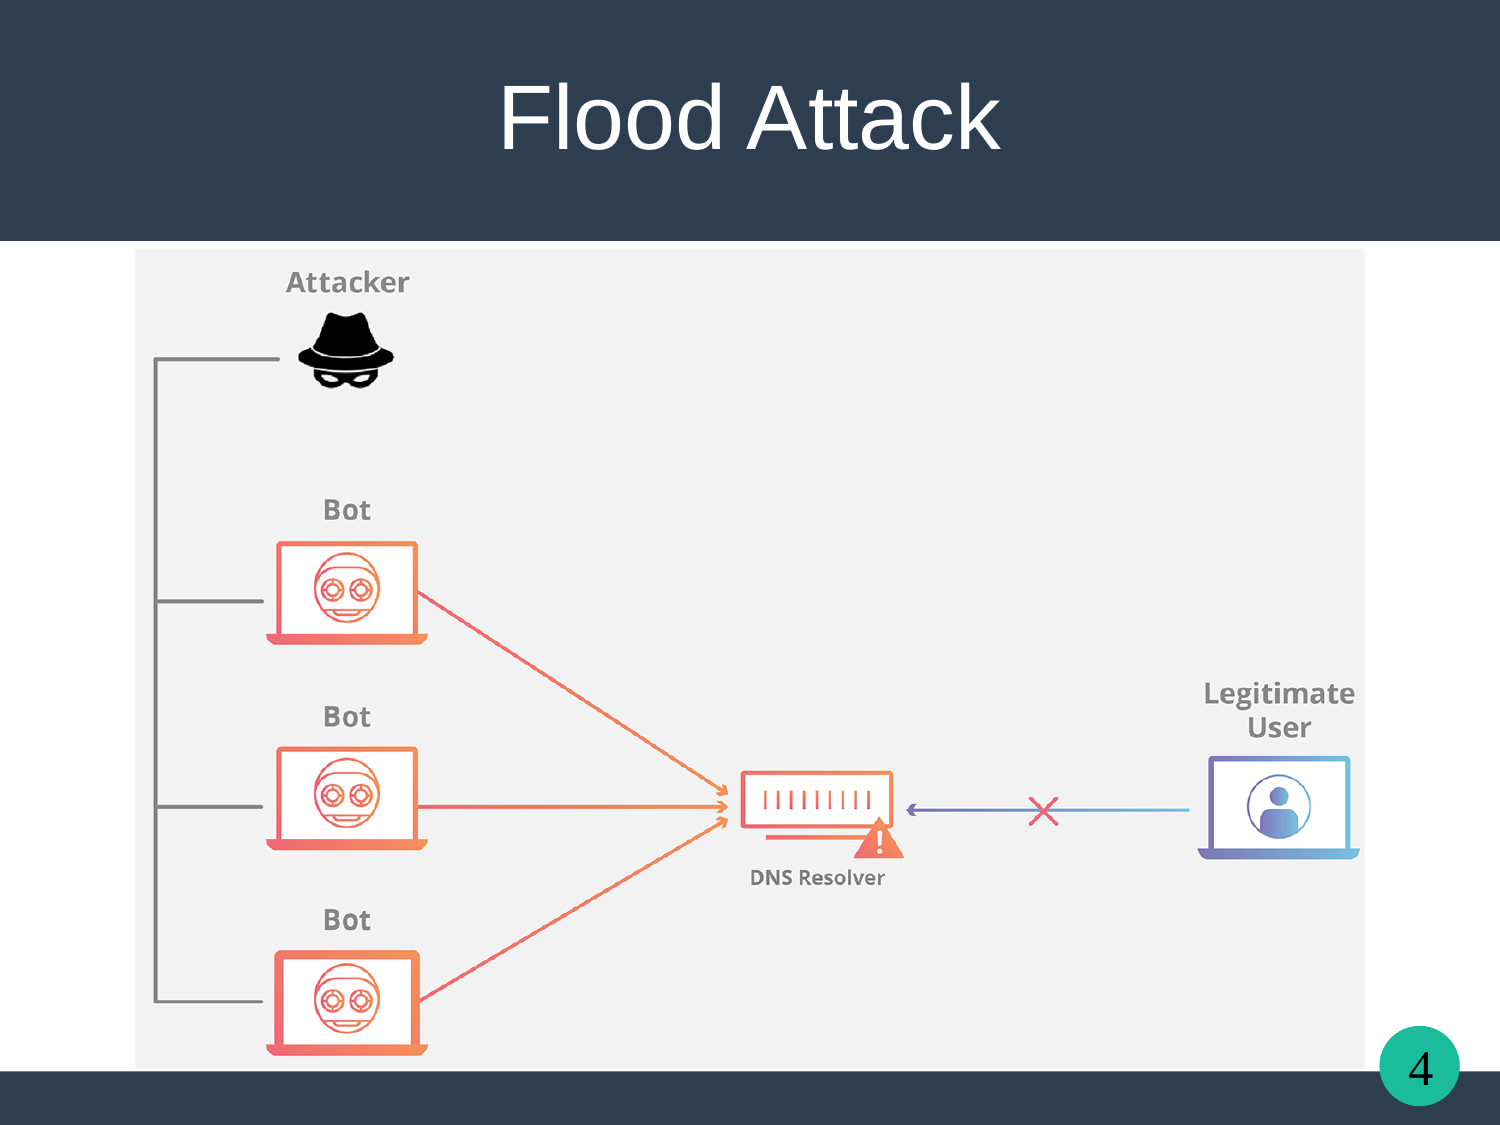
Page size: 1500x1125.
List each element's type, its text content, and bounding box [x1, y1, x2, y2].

title Flood Attack [53, 44, 1447, 188]
picture [135, 248, 1365, 1069]
text_box <número> [1393, 1027, 1500, 1103]
